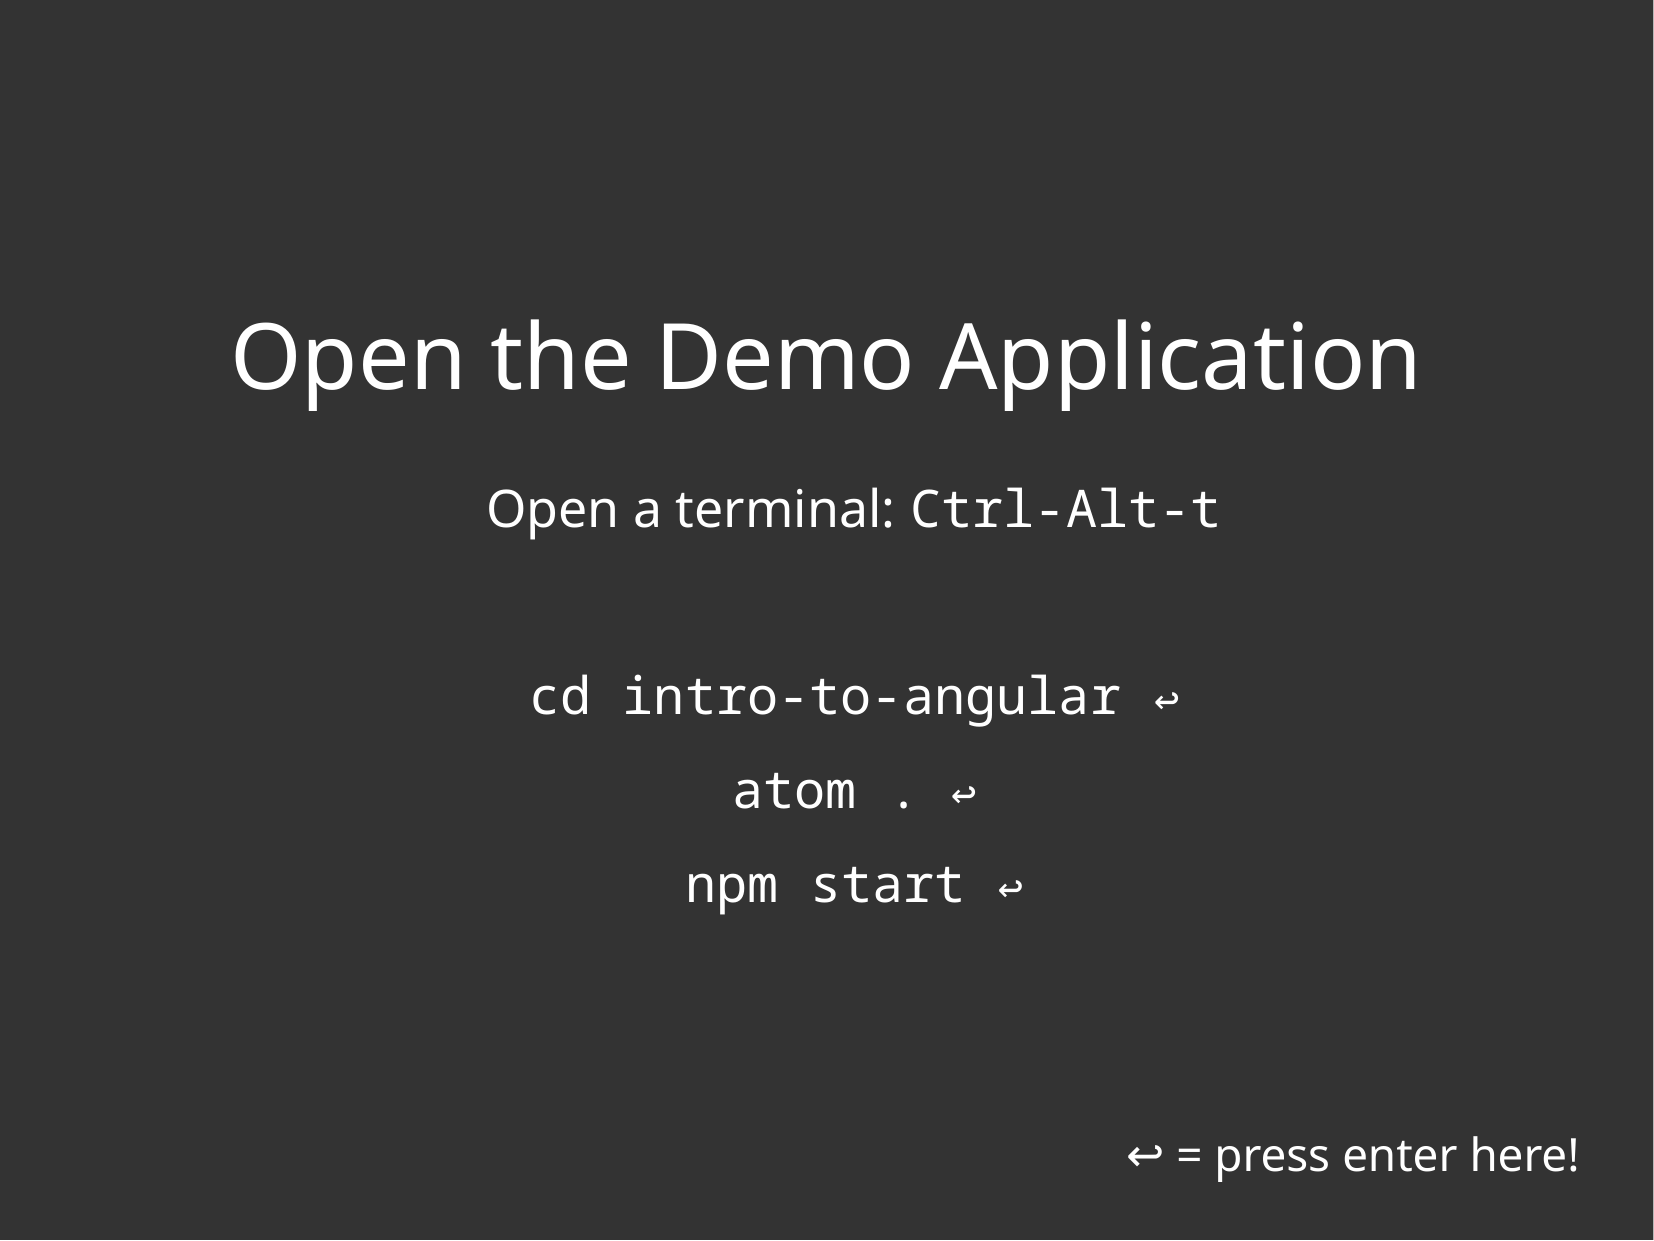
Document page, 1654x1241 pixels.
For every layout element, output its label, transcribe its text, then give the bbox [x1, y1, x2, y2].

text_box ↩ = press enter here! [625, 1114, 1595, 1182]
list Open a terminal: Ctrl-Alt-t cd intro-to-angular ↩ atom . ↩ npm start ↩ [82, 471, 1571, 921]
title Open the Demo Application [82, 250, 1571, 458]
